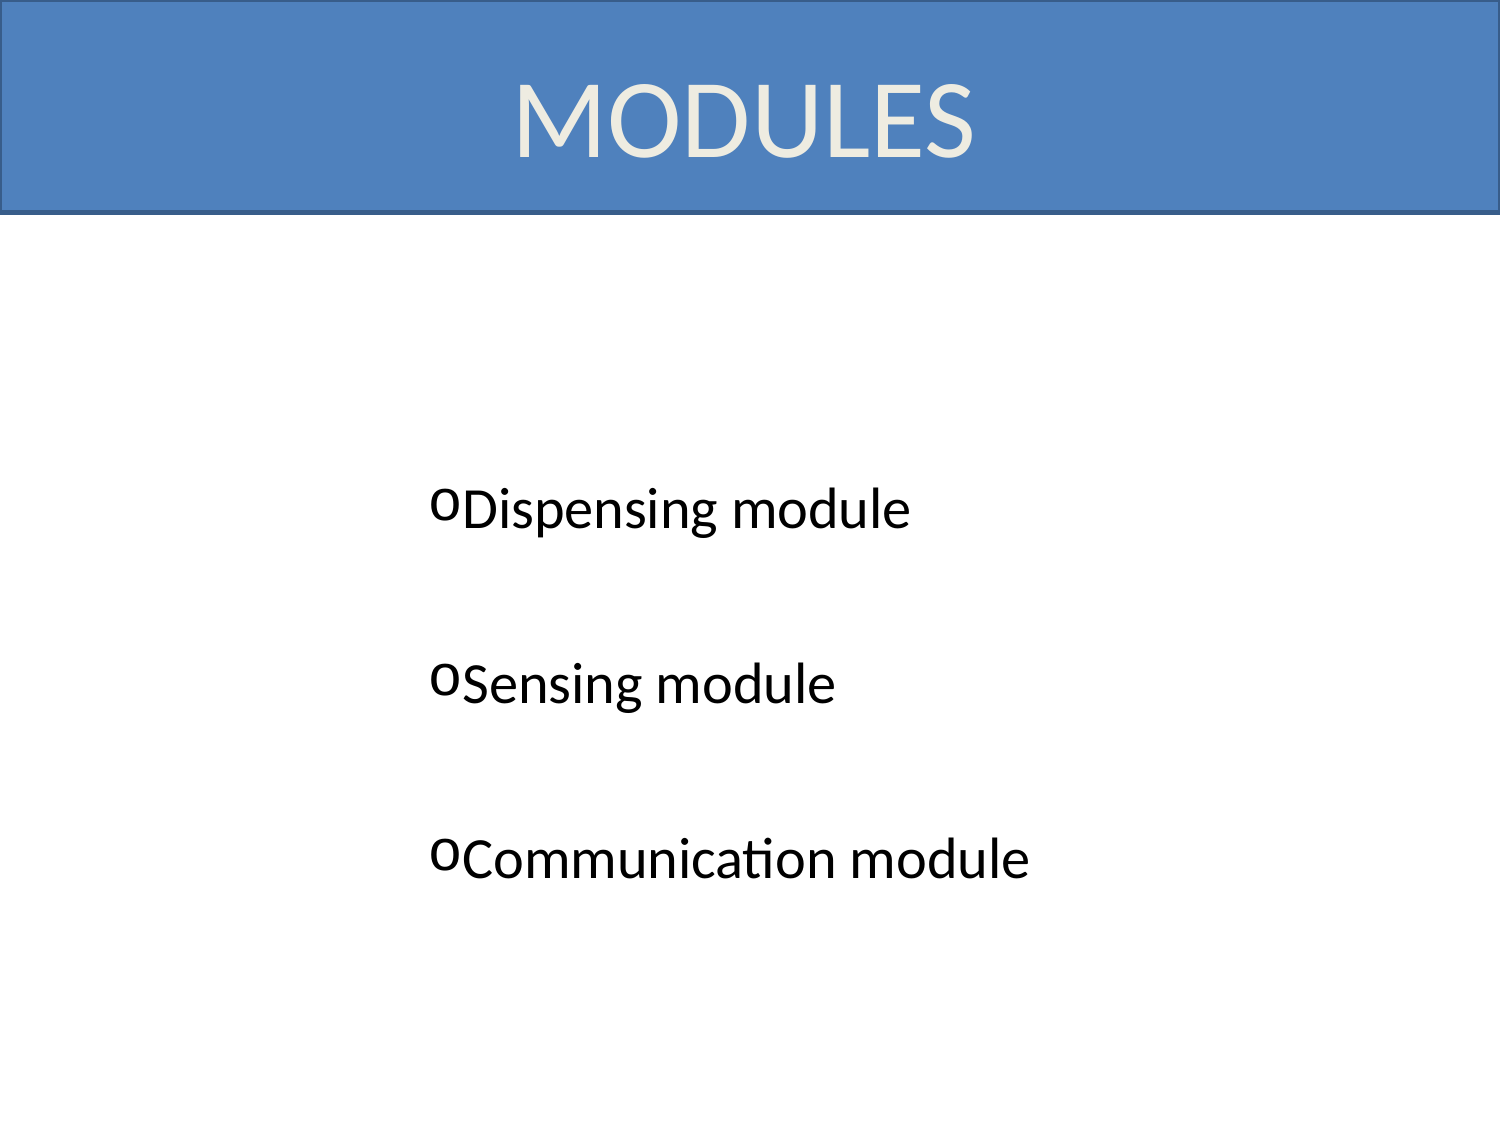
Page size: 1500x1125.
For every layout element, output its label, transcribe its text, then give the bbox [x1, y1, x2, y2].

text_box Dispensing module Sensing module Communication module [412, 312, 1313, 904]
text_box MODULES [99, 37, 1388, 189]
text_box [0, 0, 1500, 213]
